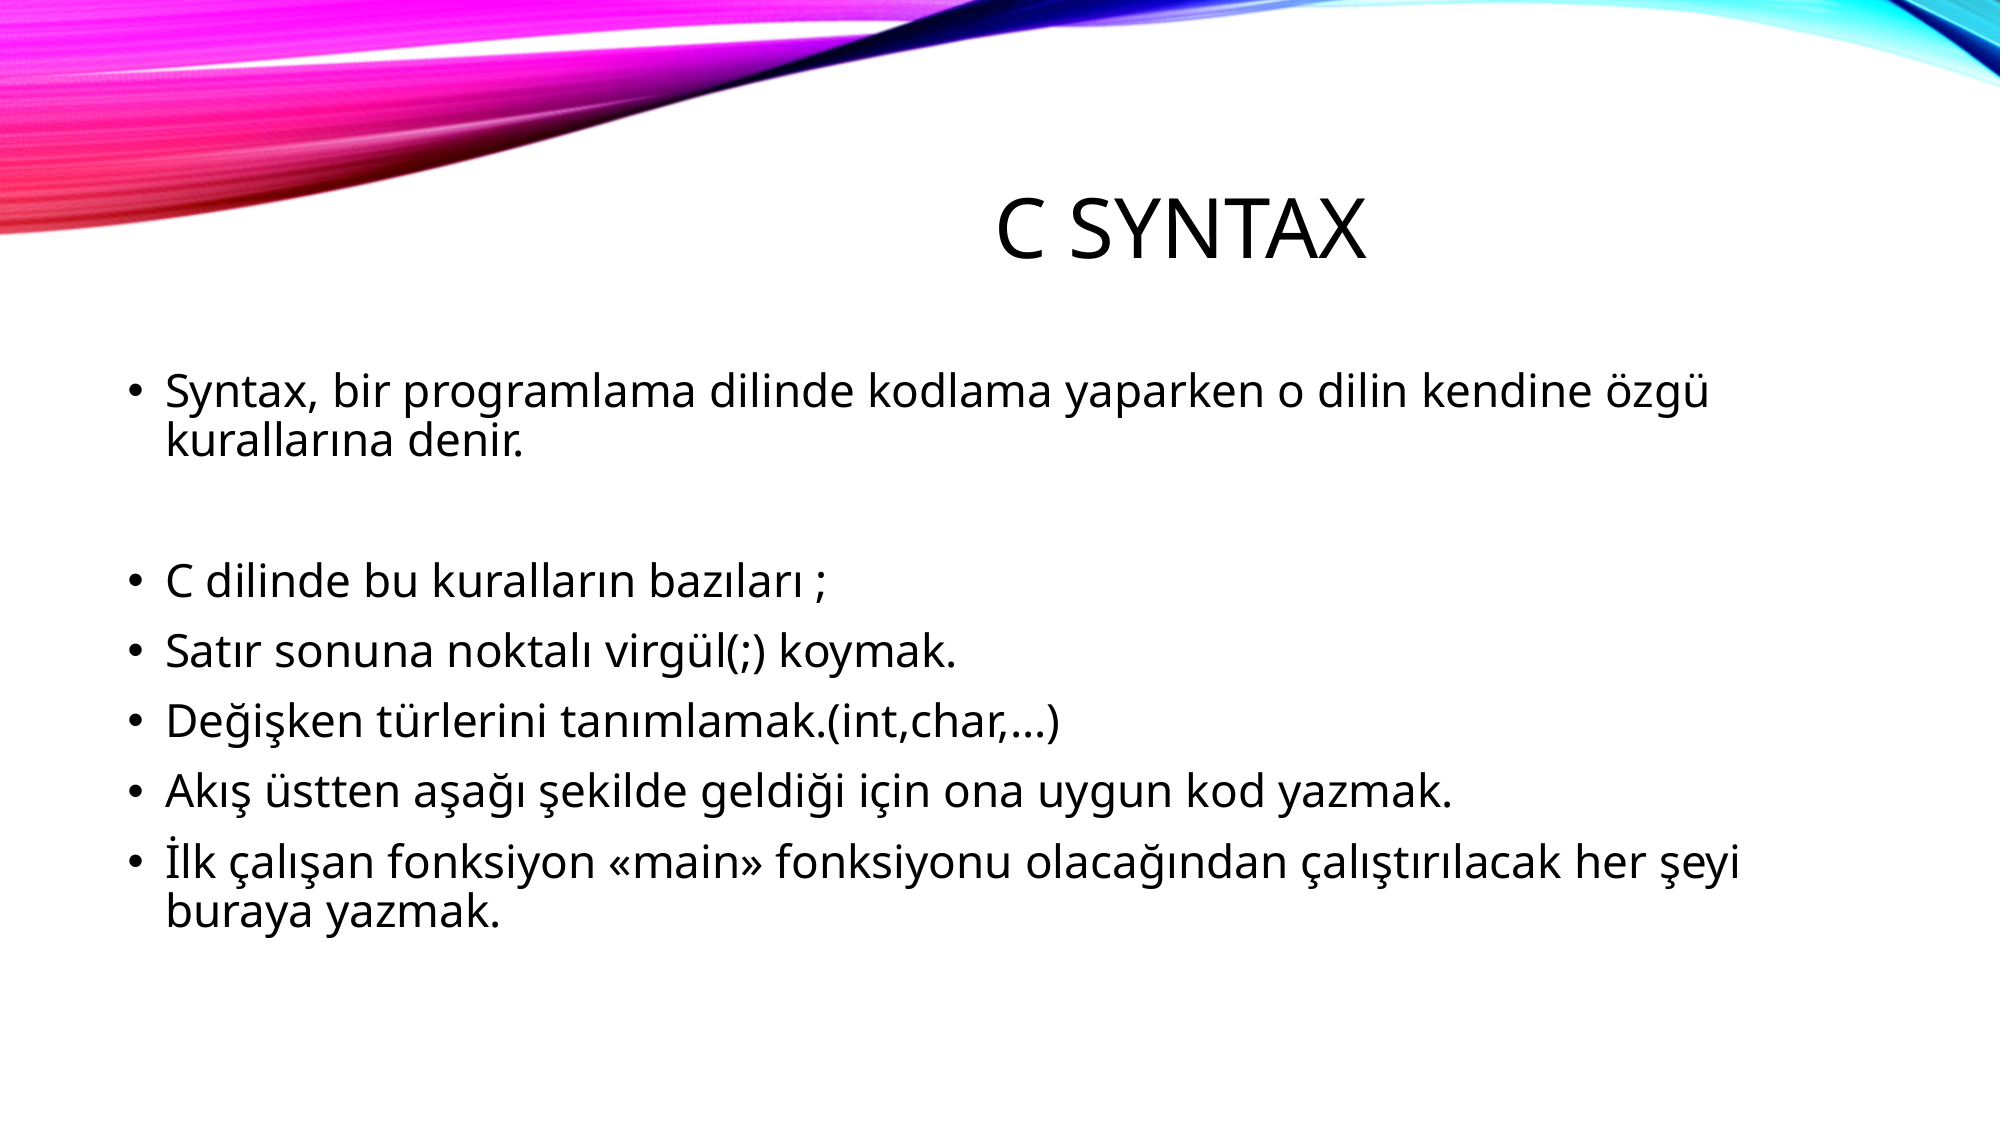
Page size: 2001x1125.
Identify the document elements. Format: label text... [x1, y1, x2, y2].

picture [0, 0, 2000, 237]
title C syntax [474, 125, 1888, 338]
list Syntax, bir programlama dilinde kodlama yaparken o dilin kendine özgü kurallarına denir. C dilinde bu kuralların bazıları ; Satır sonuna noktalı virgül(;) koymak. Değişken türlerini tanımlamak.(int,char,…) Akış üstten aşağı şekilde geldiği için ona uygun kod yazmak. İlk çalışan fonksiyon «main» fonksiyonu olacağından çalıştırılacak her şeyi buraya yazmak. [112, 360, 1888, 1021]
